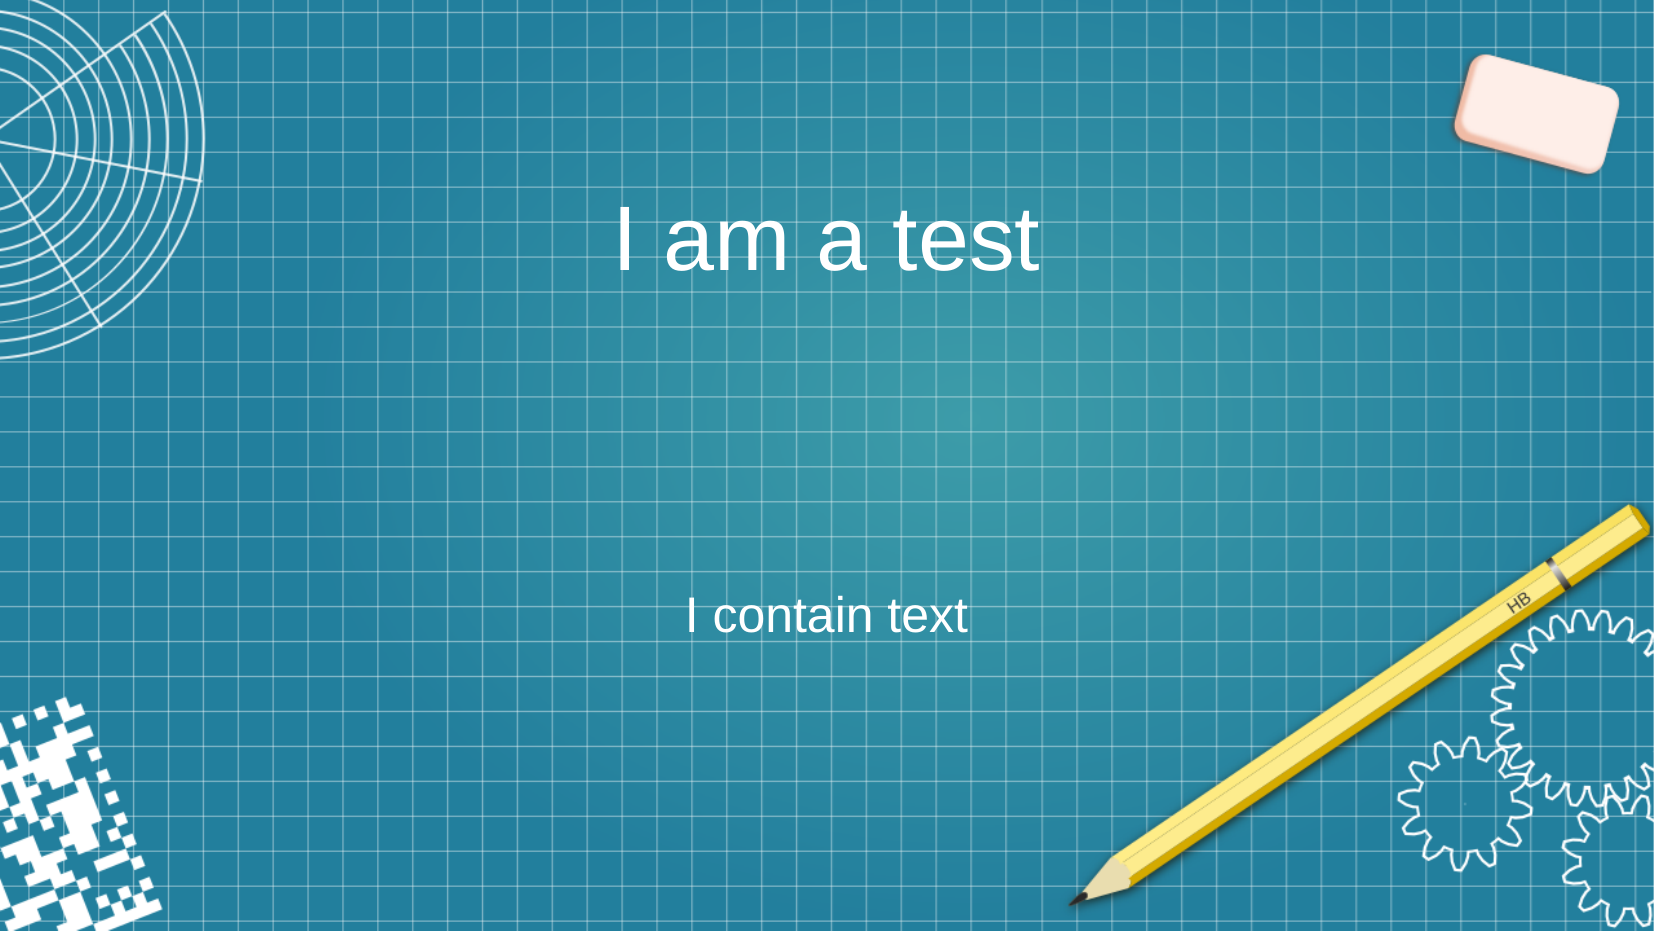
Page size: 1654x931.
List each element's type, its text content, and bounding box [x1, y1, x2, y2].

title I am a test [82, 132, 1571, 346]
picture [0, 0, 1654, 931]
subtitle I contain text [82, 389, 1571, 842]
